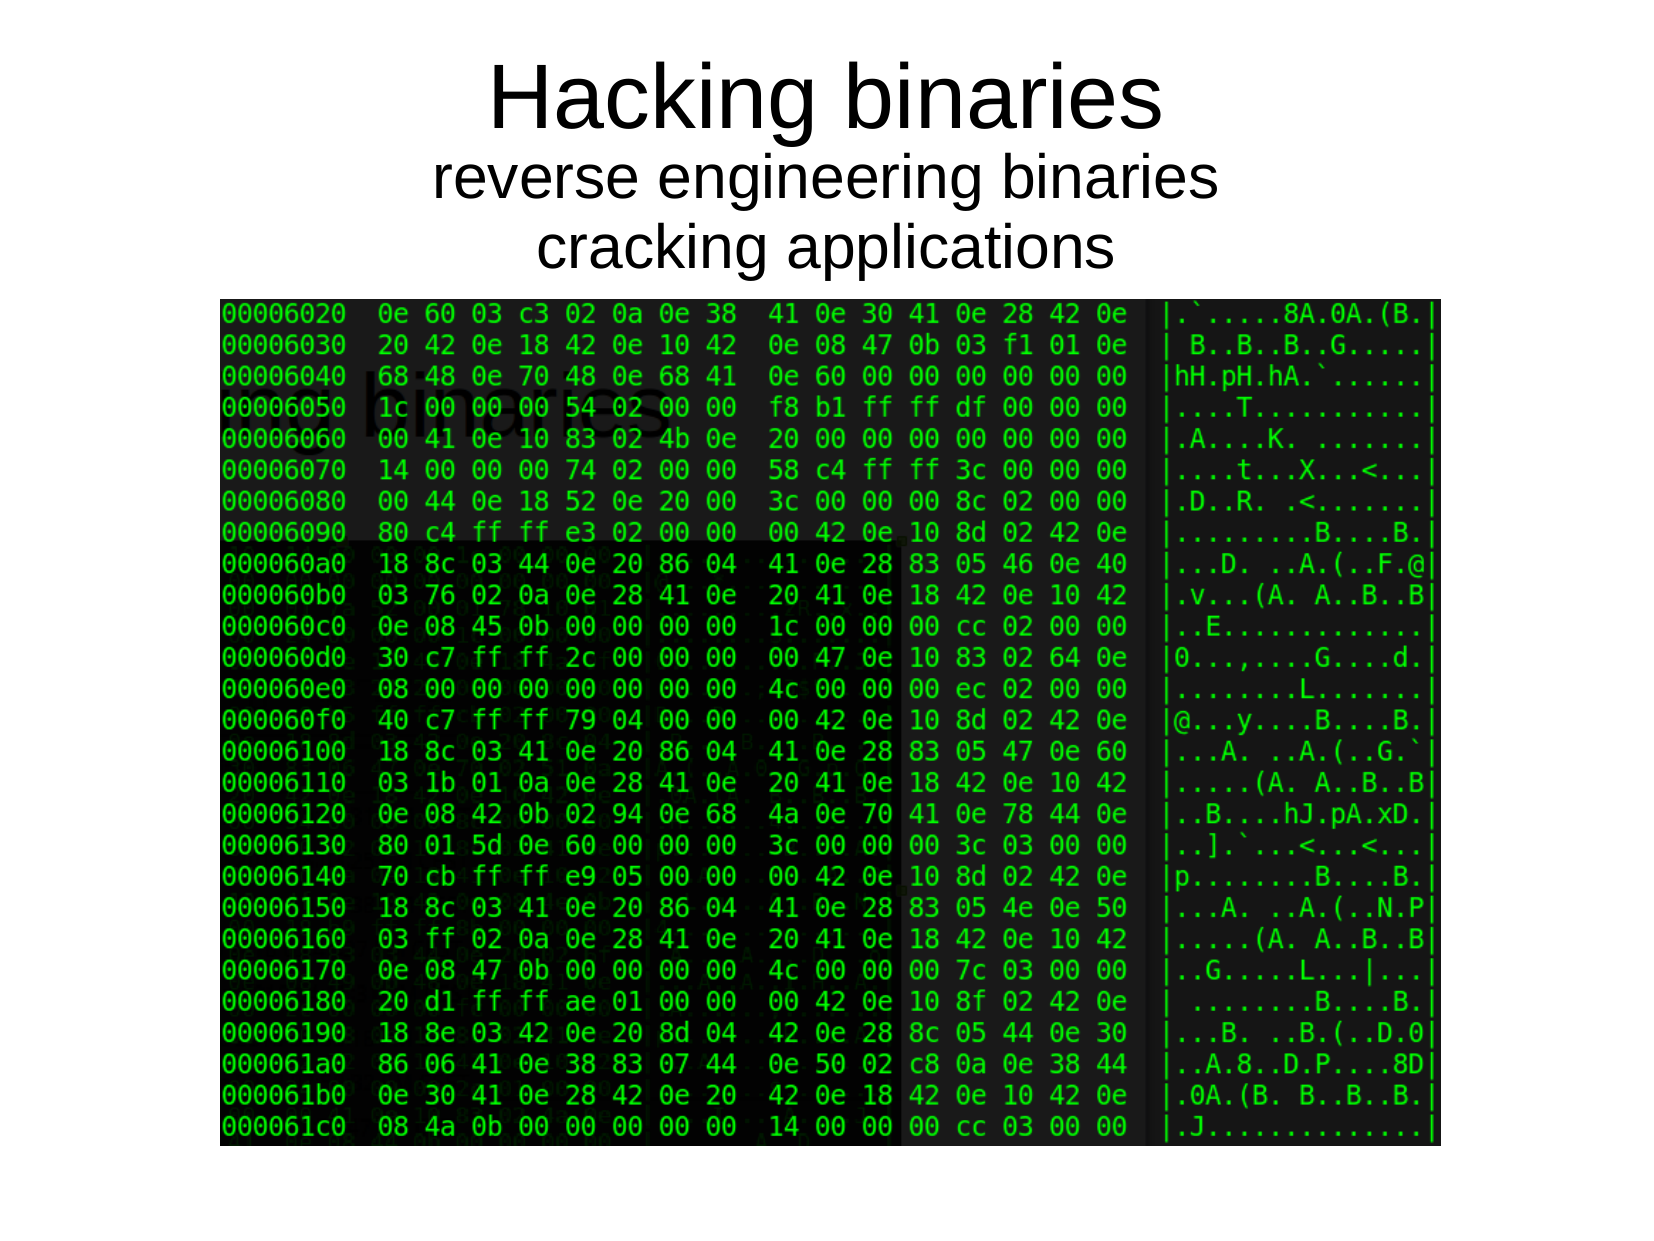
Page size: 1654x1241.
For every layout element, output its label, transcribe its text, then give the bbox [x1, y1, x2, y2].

title Hacking binaries [82, 15, 1571, 179]
text_box reverse engineering binaries cracking applications [417, 135, 1236, 290]
picture [220, 299, 1441, 1146]
